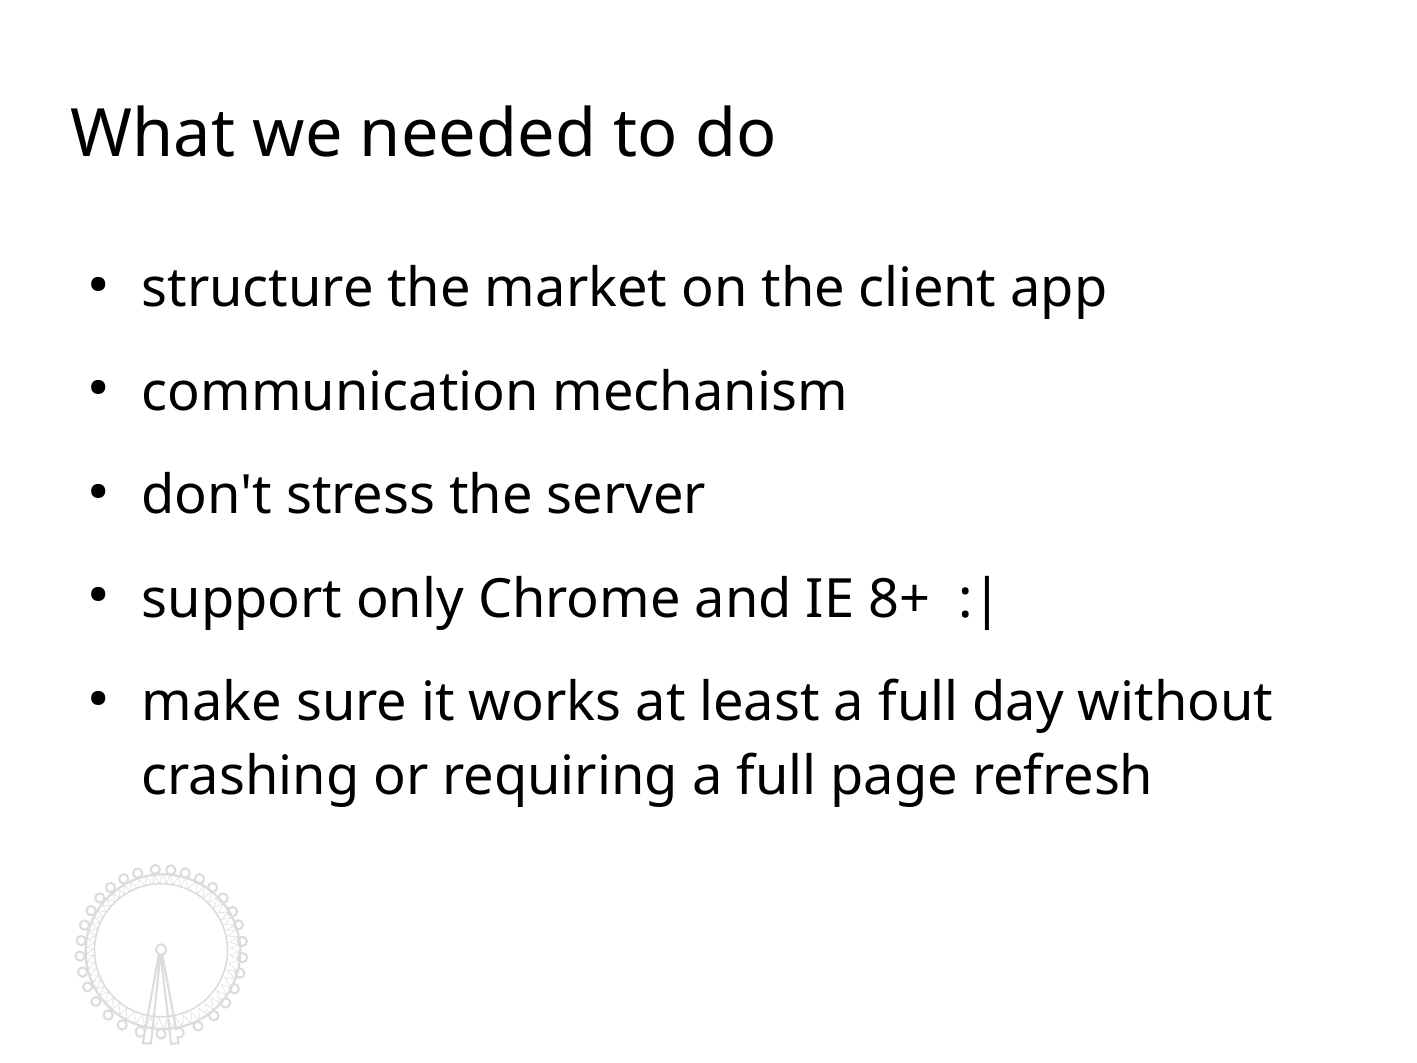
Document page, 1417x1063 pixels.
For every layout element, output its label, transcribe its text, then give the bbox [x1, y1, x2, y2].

title What we needed to do [70, 42, 1346, 220]
list structure the market on the client app communication mechanism don't stress the server support only Chrome and IE 8+ :| make sure it works at least a full day without crashing or requiring a full page refresh [70, 248, 1318, 865]
